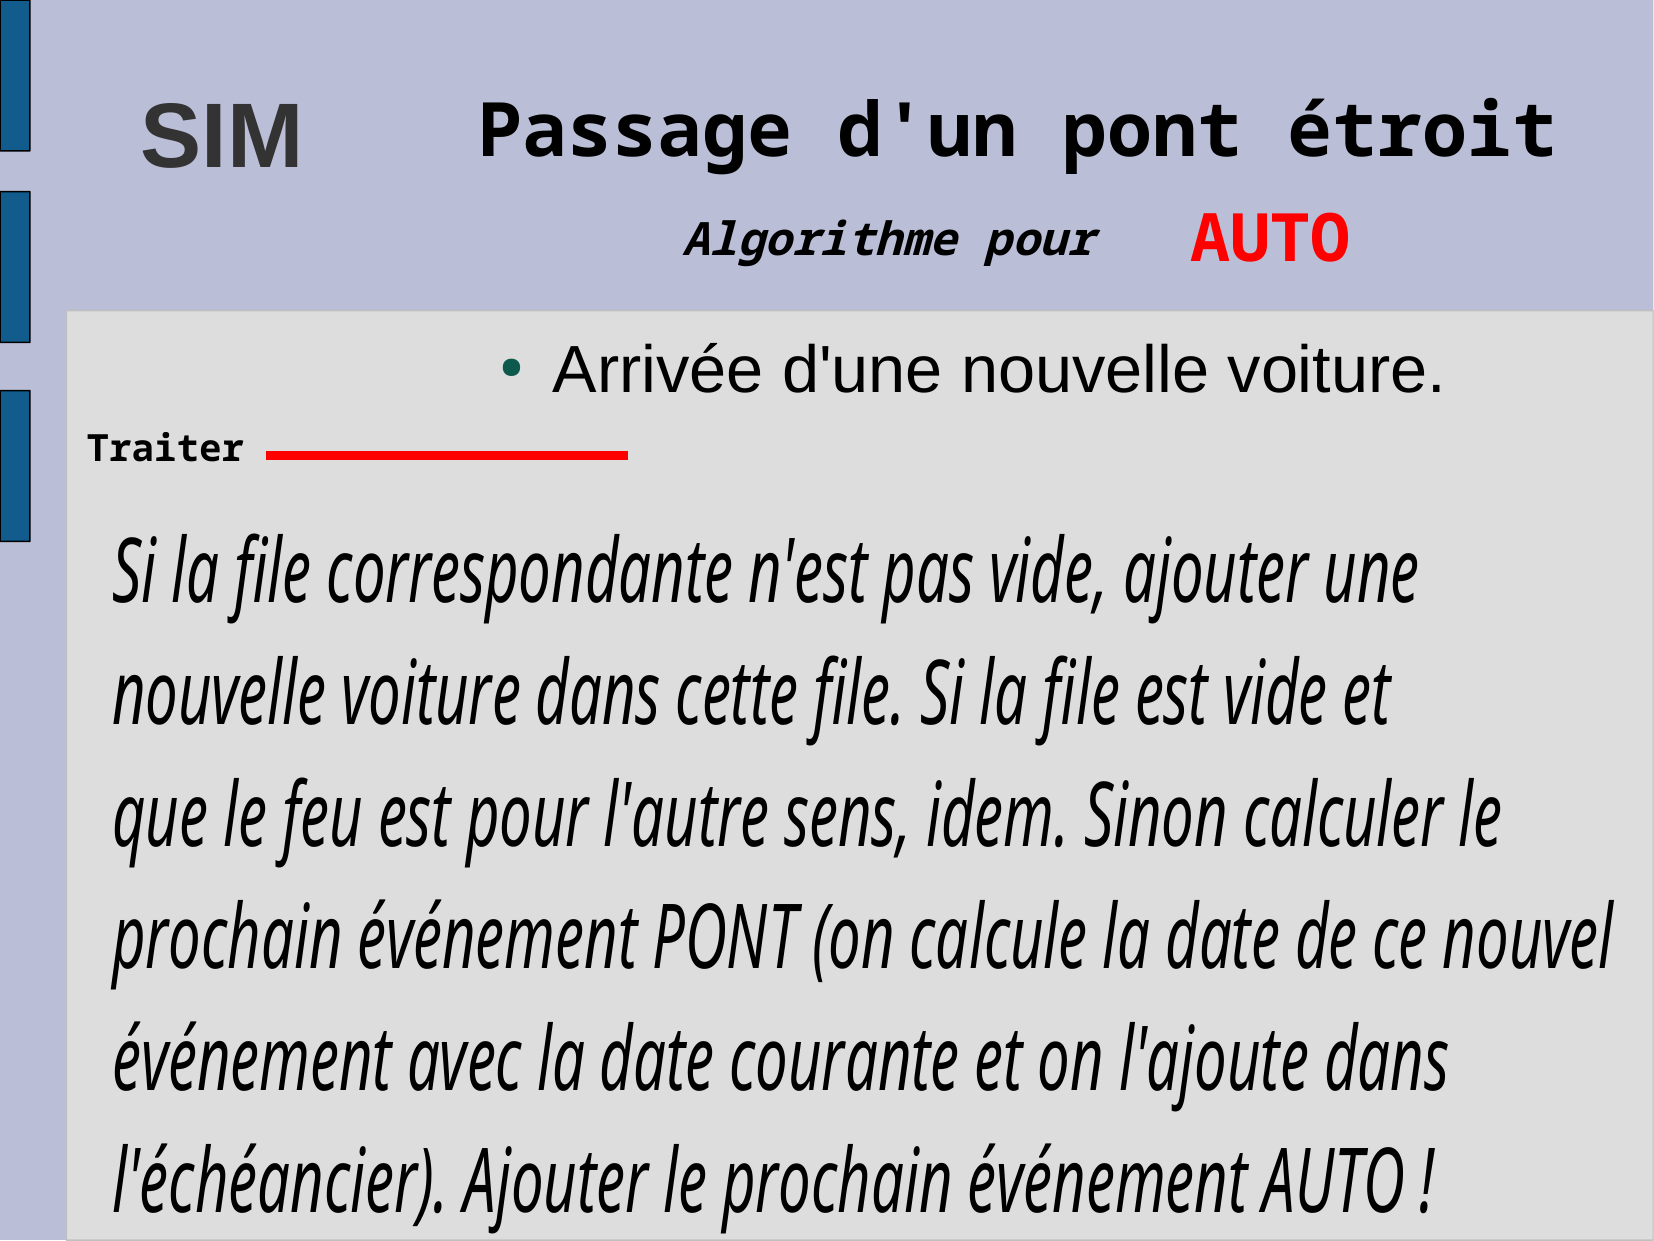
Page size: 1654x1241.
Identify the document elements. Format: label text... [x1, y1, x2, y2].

title SIM [74, 51, 371, 223]
text_box Traiter [86, 421, 245, 473]
text_box Passage d'un pont étroit [477, 76, 1565, 175]
text_box Si la file correspondante n'est pas vide, ajouter une nouvelle voiture dans cette file. Si la file est vide et que le feu est pour l'autre sens, idem. Sinon calculer le prochain événement PONT (on calcule la date de ce nouvel événement avec la date courante et on l'ajoute dans l'échéancier). Ajouter le prochain événement AUTO ! [112, 507, 1634, 1241]
text_box AUTO [1190, 190, 1351, 279]
list Arrivée d'une nouvelle voiture. [481, 332, 1624, 434]
text_box Algorithme pour [682, 206, 1095, 267]
